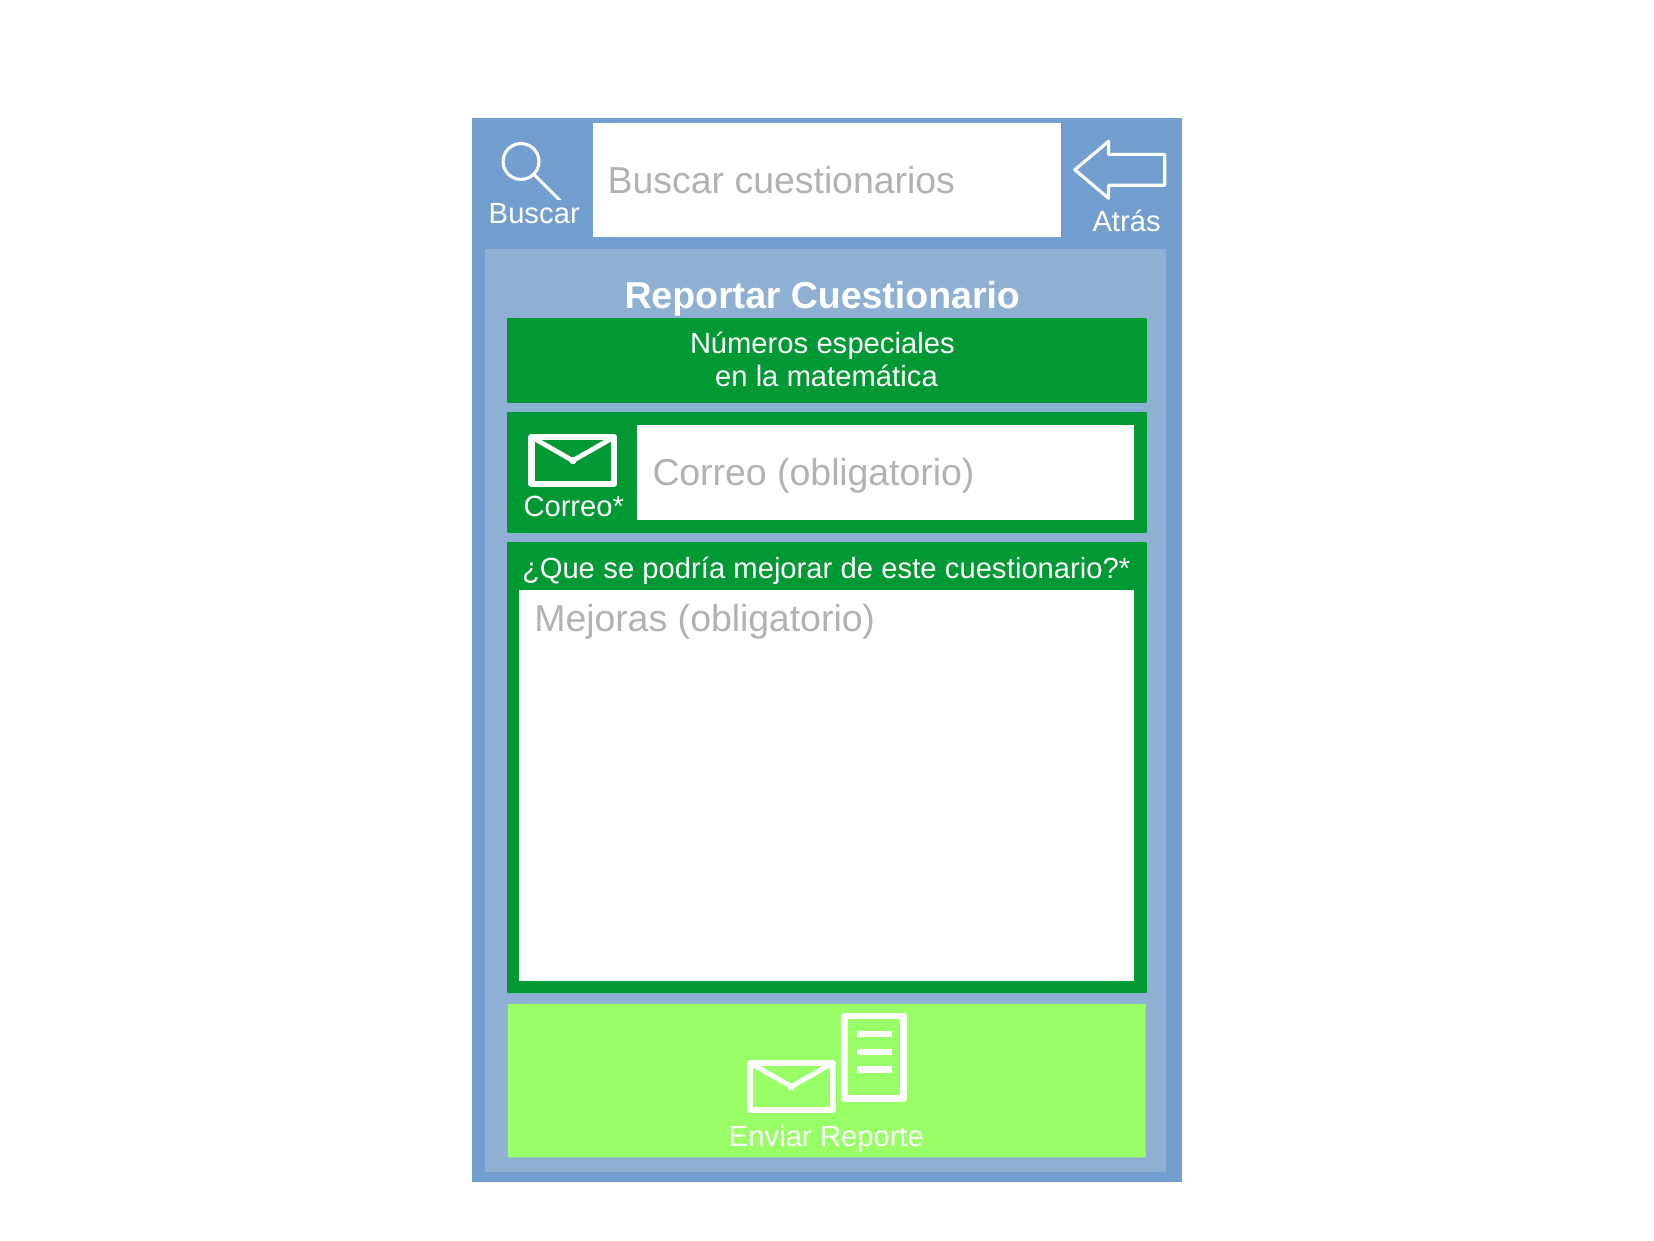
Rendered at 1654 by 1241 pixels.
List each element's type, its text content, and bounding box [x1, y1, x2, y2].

text_box Correo (obligatorio) [637, 425, 1134, 520]
text_box Correo* [507, 413, 1146, 532]
text_box Buscar [485, 201, 584, 225]
text_box Números especiales en la matemática [507, 318, 1146, 402]
text_box Mejoras (obligatorio) [519, 590, 1134, 981]
text_box ¿Que se podría mejorar de este cuestionario?* [507, 543, 1146, 993]
text_box Buscar cuestionarios [590, 121, 1063, 240]
text_box Reportar Cuestionario [499, 259, 1146, 331]
text_box Atrás [1074, 209, 1179, 233]
text_box Enviar Reporte [738, 1116, 915, 1157]
text_box [472, 118, 1182, 1182]
